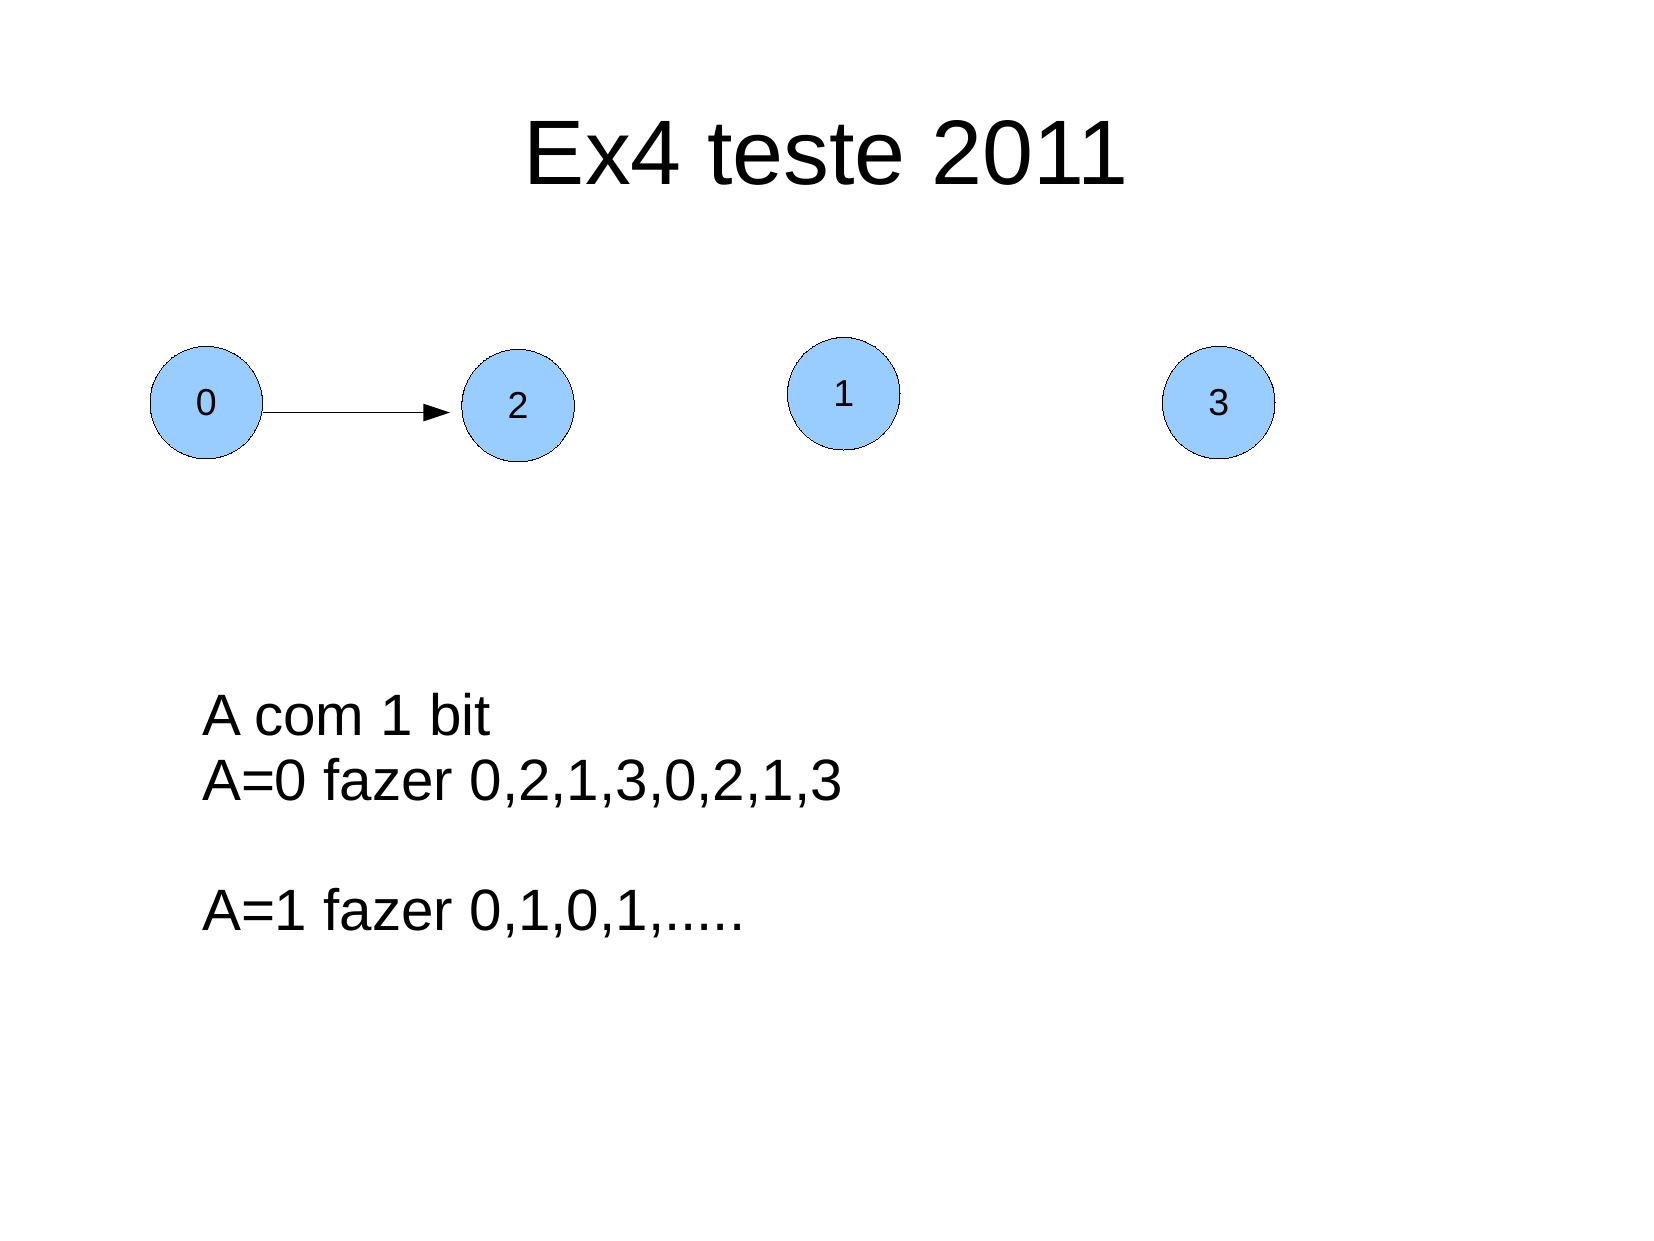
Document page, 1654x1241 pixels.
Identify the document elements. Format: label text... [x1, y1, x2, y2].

text_box 3 [1162, 346, 1276, 459]
title Ex4 teste 2011 [82, 49, 1571, 257]
text_box 0 [150, 346, 263, 459]
text_box A com 1 bit A=0 fazer 0,2,1,3,0,2,1,3 A=1 fazer 0,1,0,1,..... [187, 675, 1426, 950]
text_box 2 [461, 349, 575, 462]
text_box 1 [787, 337, 901, 451]
